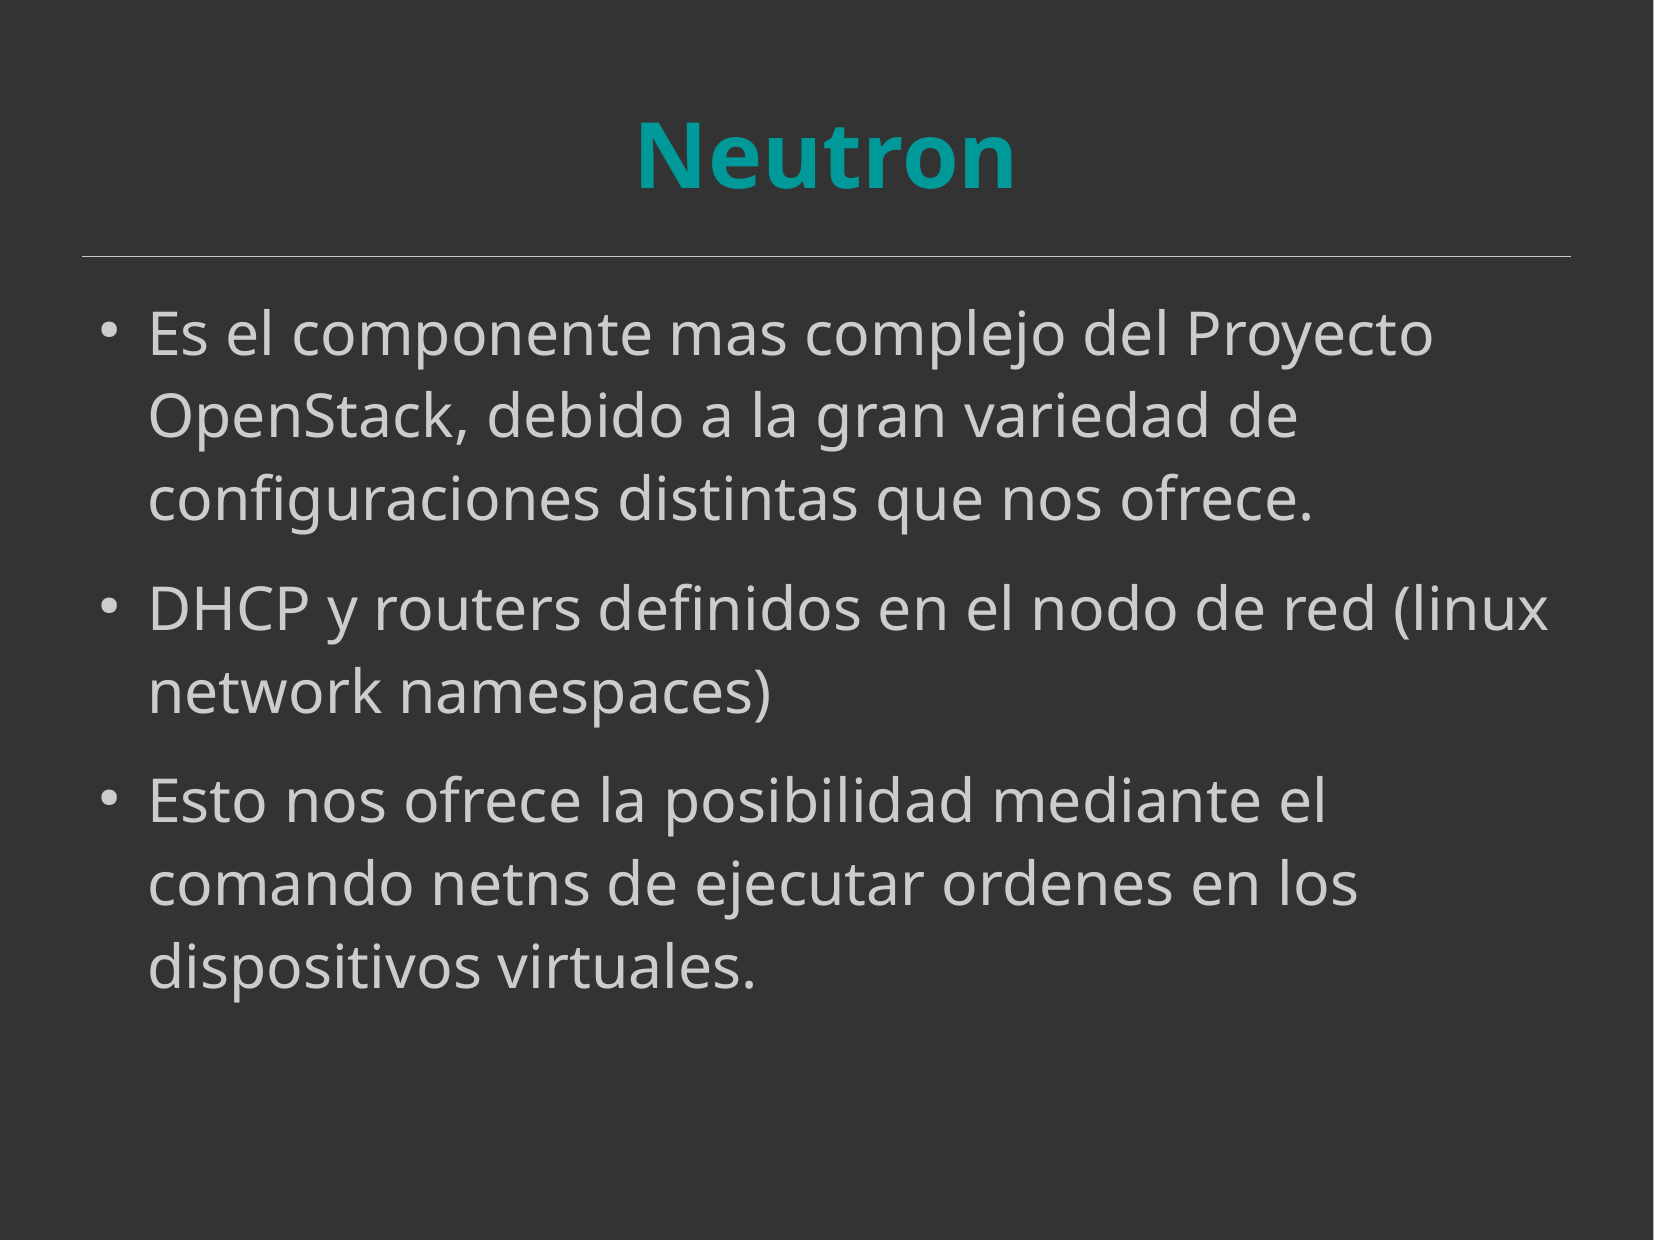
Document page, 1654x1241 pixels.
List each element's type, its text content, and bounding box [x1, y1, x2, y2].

list Es el componente mas complejo del Proyecto OpenStack, debido a la gran variedad de configuraciones distintas que nos ofrece. DHCP y routers definidos en el nodo de red (linux network namespaces) Esto nos ofrece la posibilidad mediante el comando netns de ejecutar ordenes en los dispositivos virtuales. [82, 290, 1571, 1010]
title Neutron [82, 49, 1571, 257]
